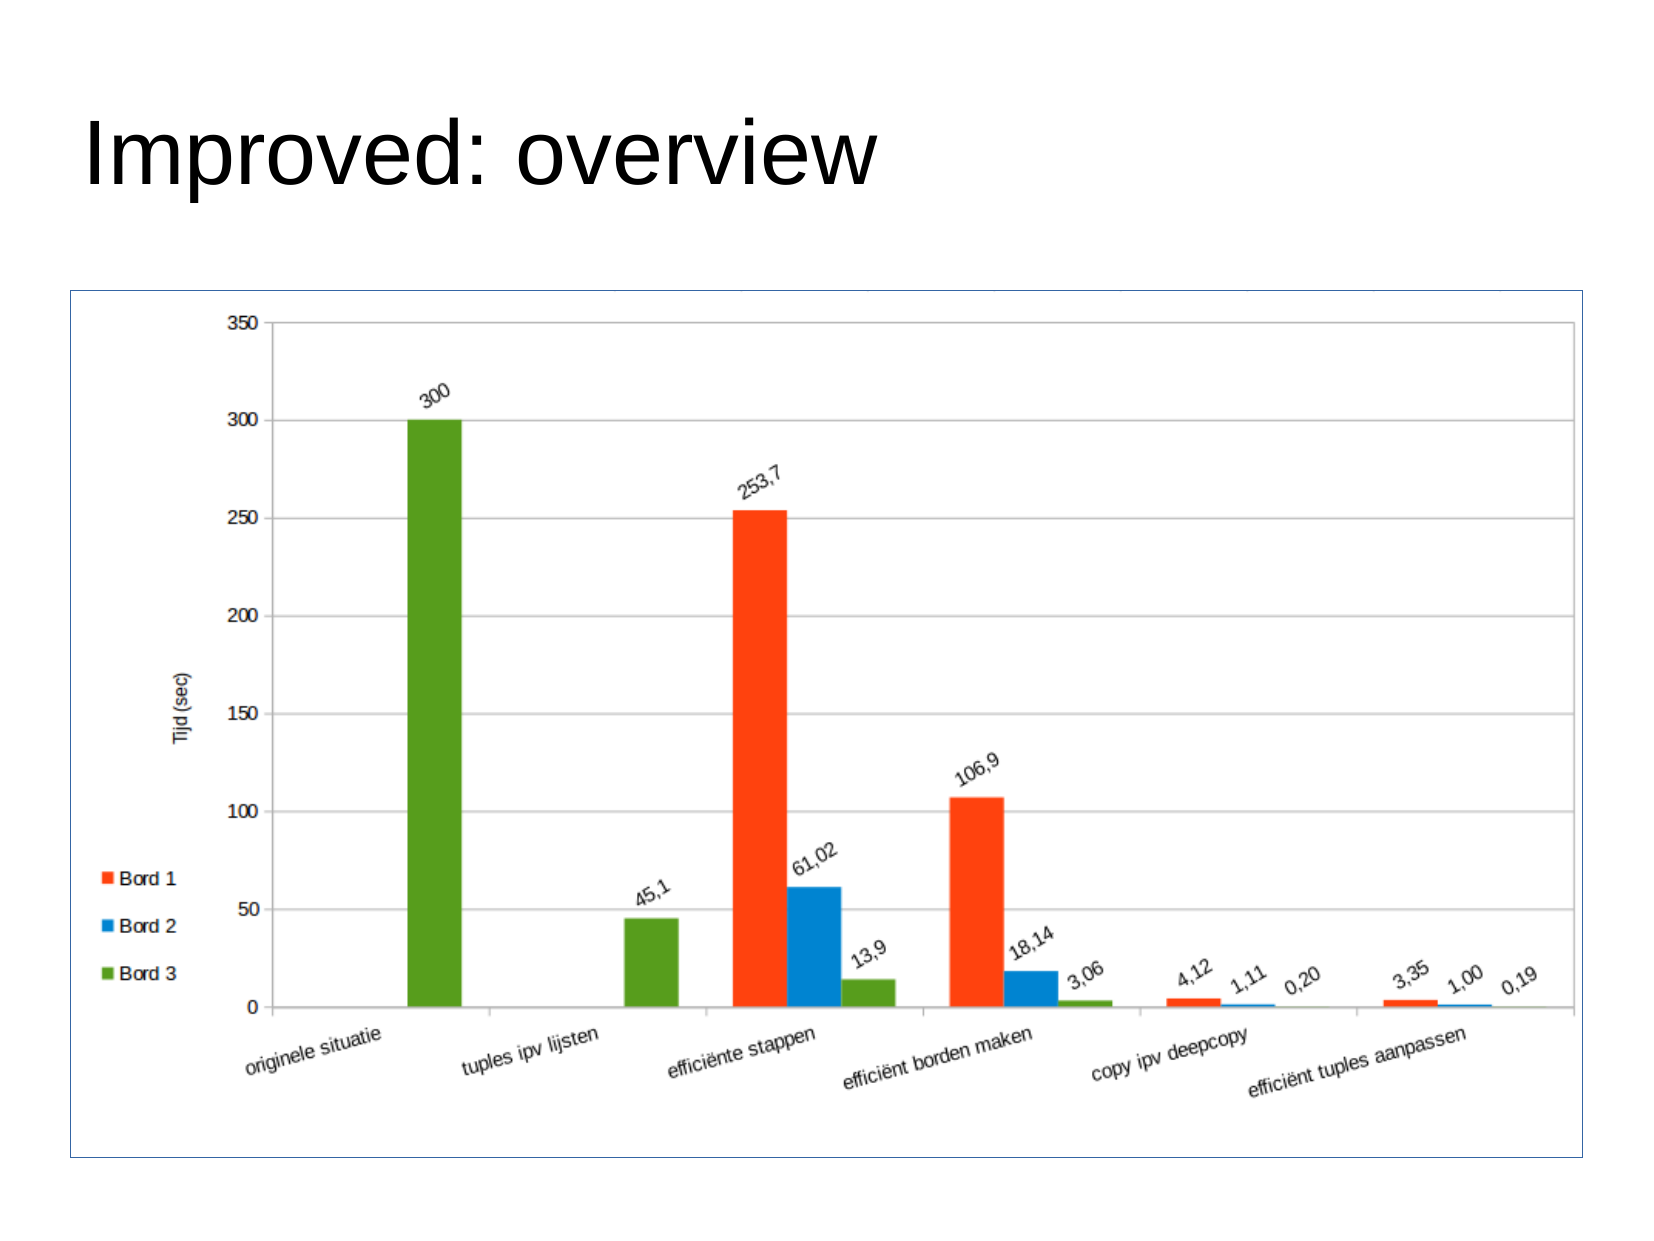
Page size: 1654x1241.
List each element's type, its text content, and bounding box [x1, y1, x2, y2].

title Improved: overview [82, 49, 1571, 257]
picture [70, 290, 1583, 1158]
